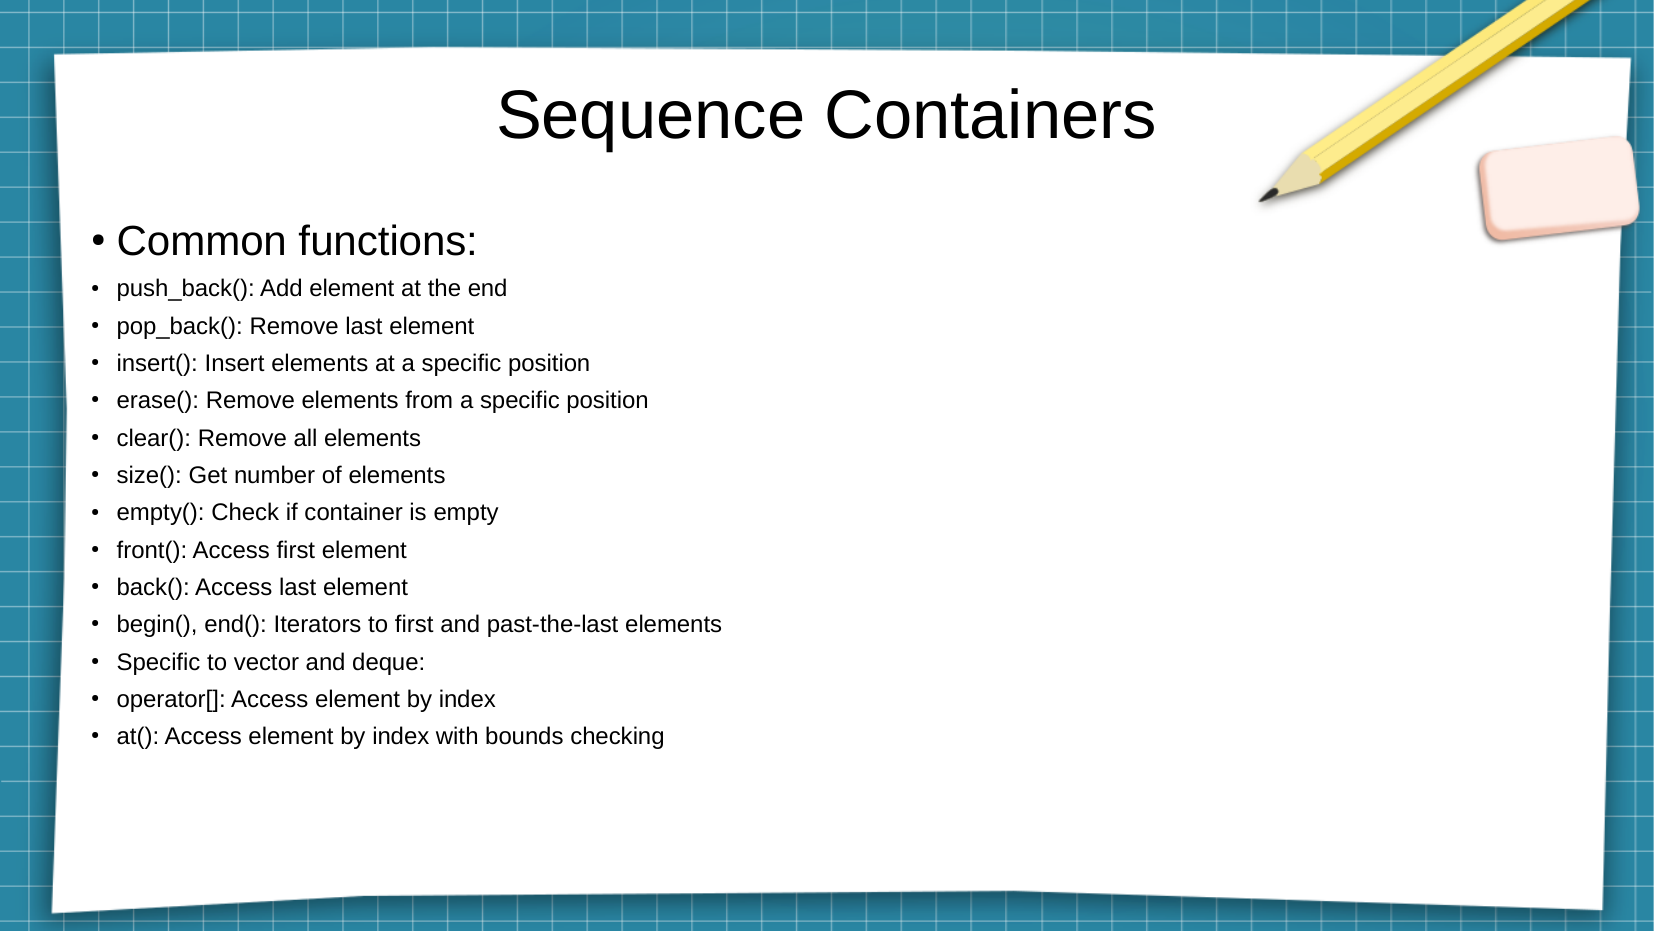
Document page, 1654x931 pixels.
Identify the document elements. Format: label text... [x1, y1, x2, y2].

list Common functions: push_back(): Add element at the end pop_back(): Remove last element insert(): Insert elements at a specific position erase(): Remove elements from a specific position clear(): Remove all elements size(): Get number of elements empty(): Check if container is empty front(): Access first element back(): Access last element begin(), end(): Iterators to first and past-the-last elements Specific to vector and deque: operator[]: Access element by index at(): Access element by index with bounds checking [82, 217, 1571, 758]
title Sequence Containers [82, 37, 1571, 193]
picture [0, 0, 1654, 931]
